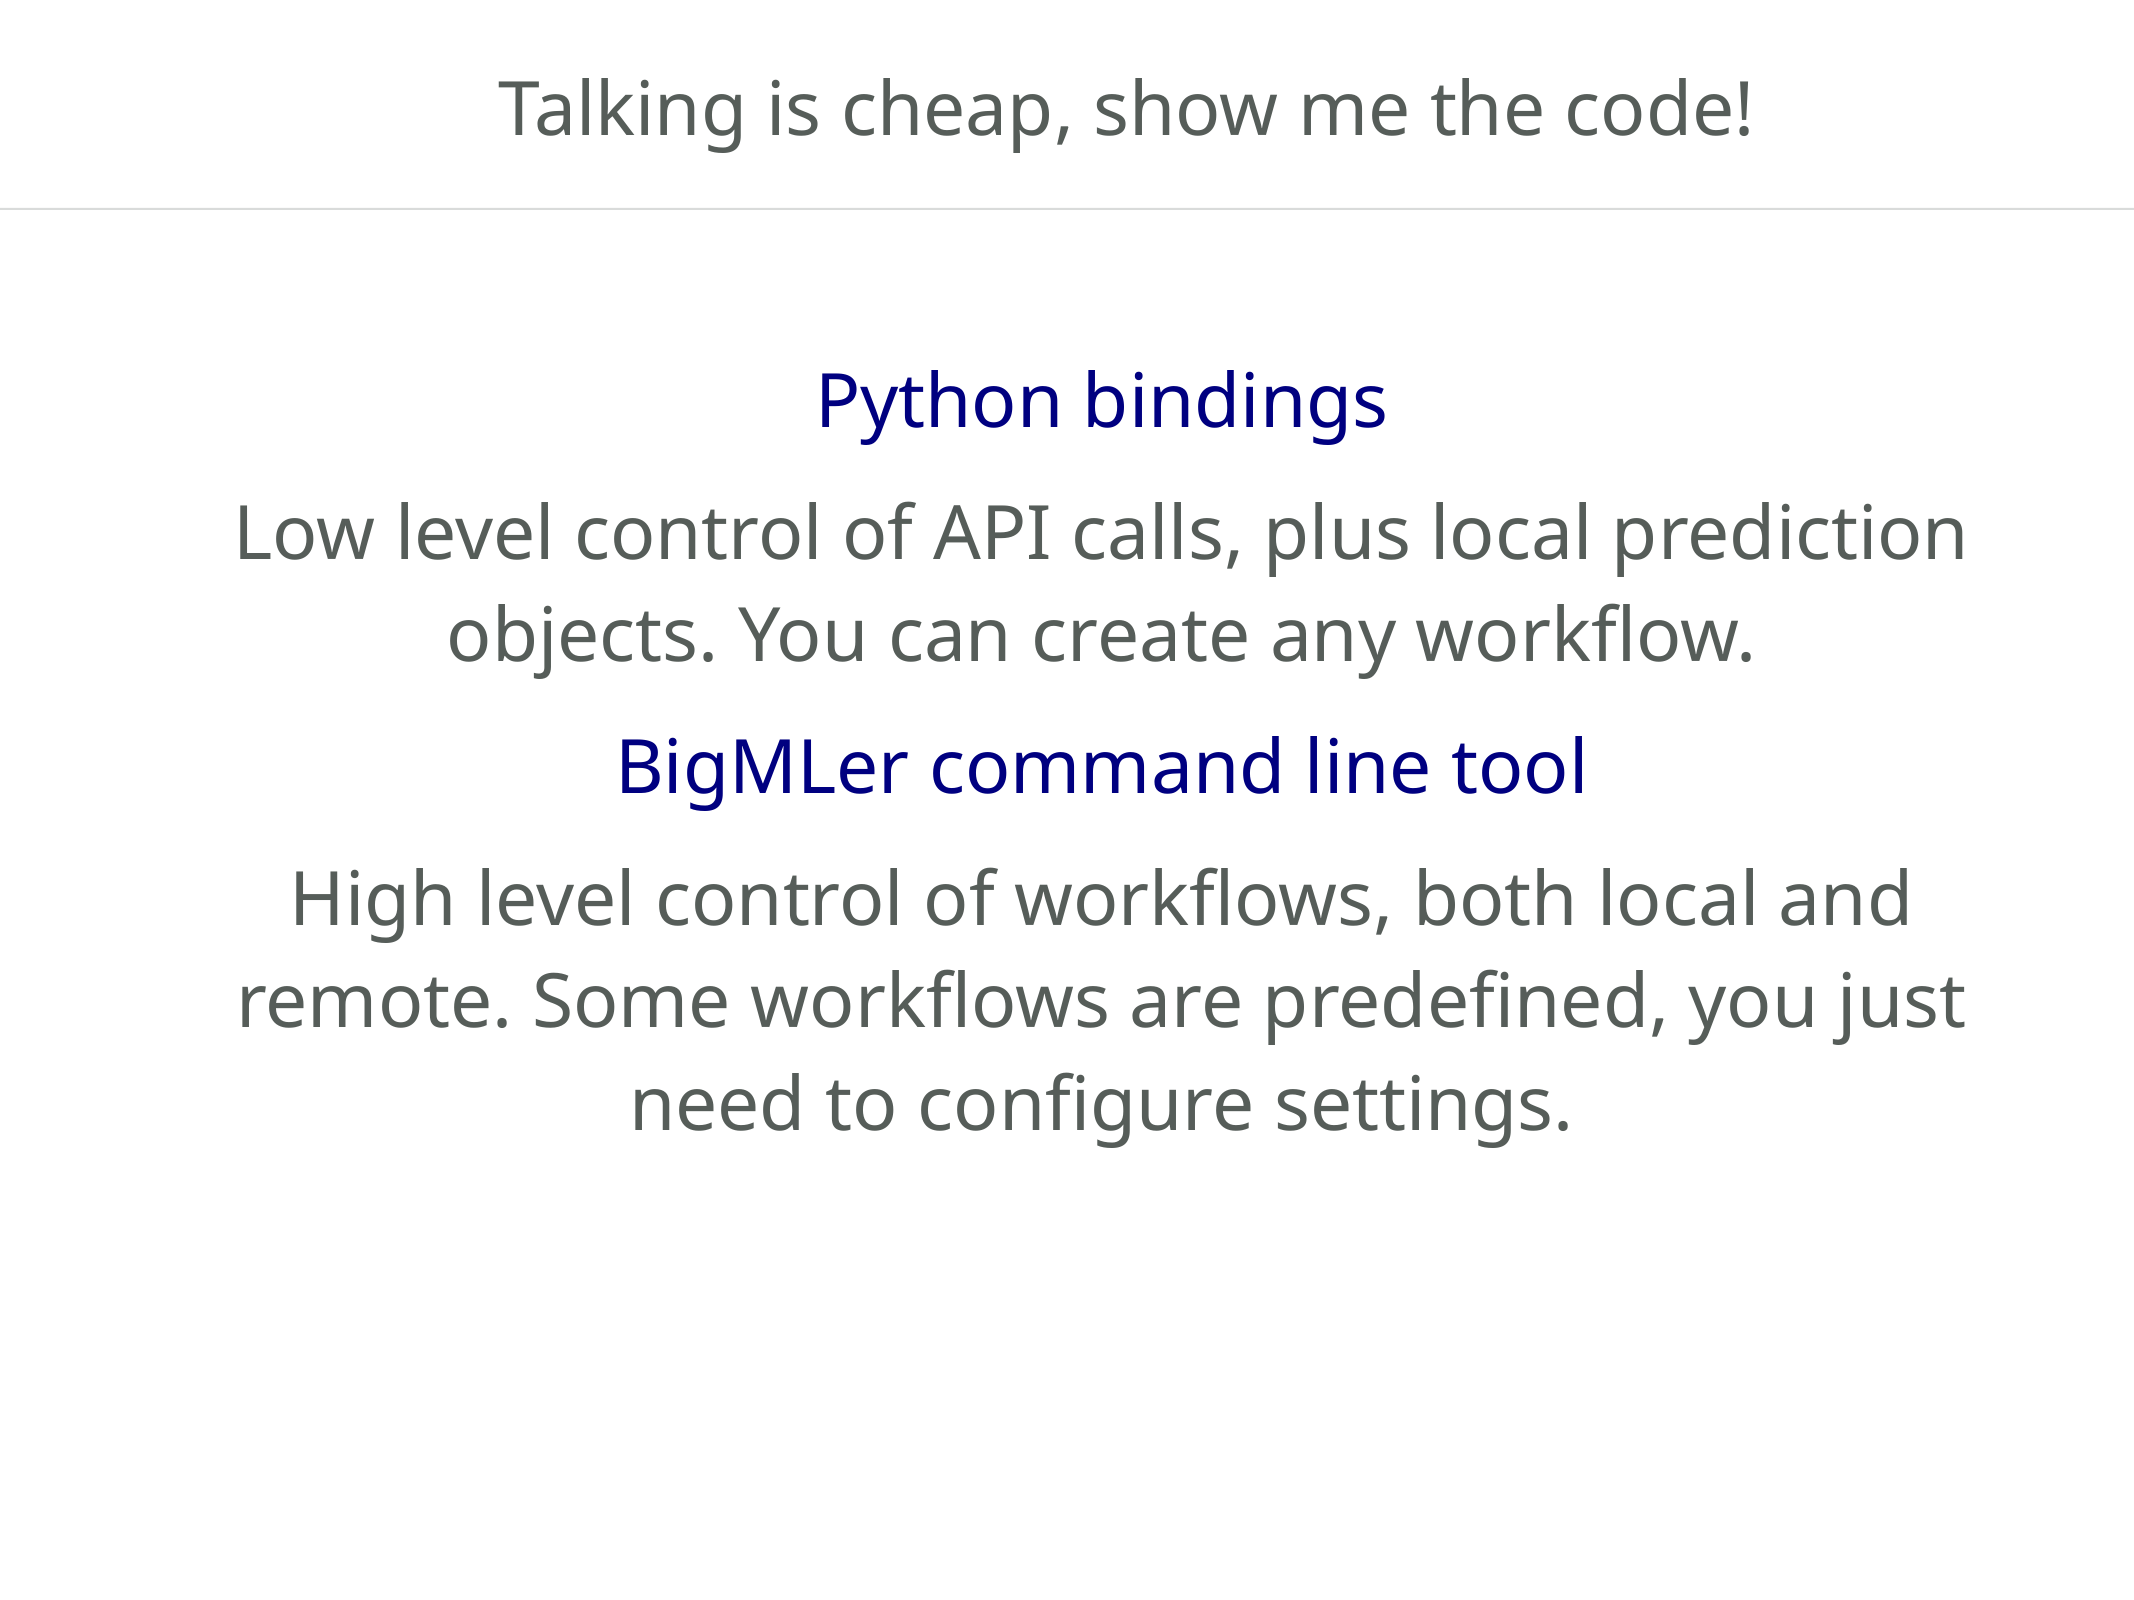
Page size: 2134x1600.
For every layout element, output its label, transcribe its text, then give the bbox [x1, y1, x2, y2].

title Talking is cheap, show me the code! [216, 3, 2038, 209]
list Python bindings Low level control of API calls, plus local prediction objects. You can create any workflow. BigMLer command line tool High level control of workflows, both local and remote. Some workflows are predefined, you just need to configure settings. [156, 347, 1978, 1379]
